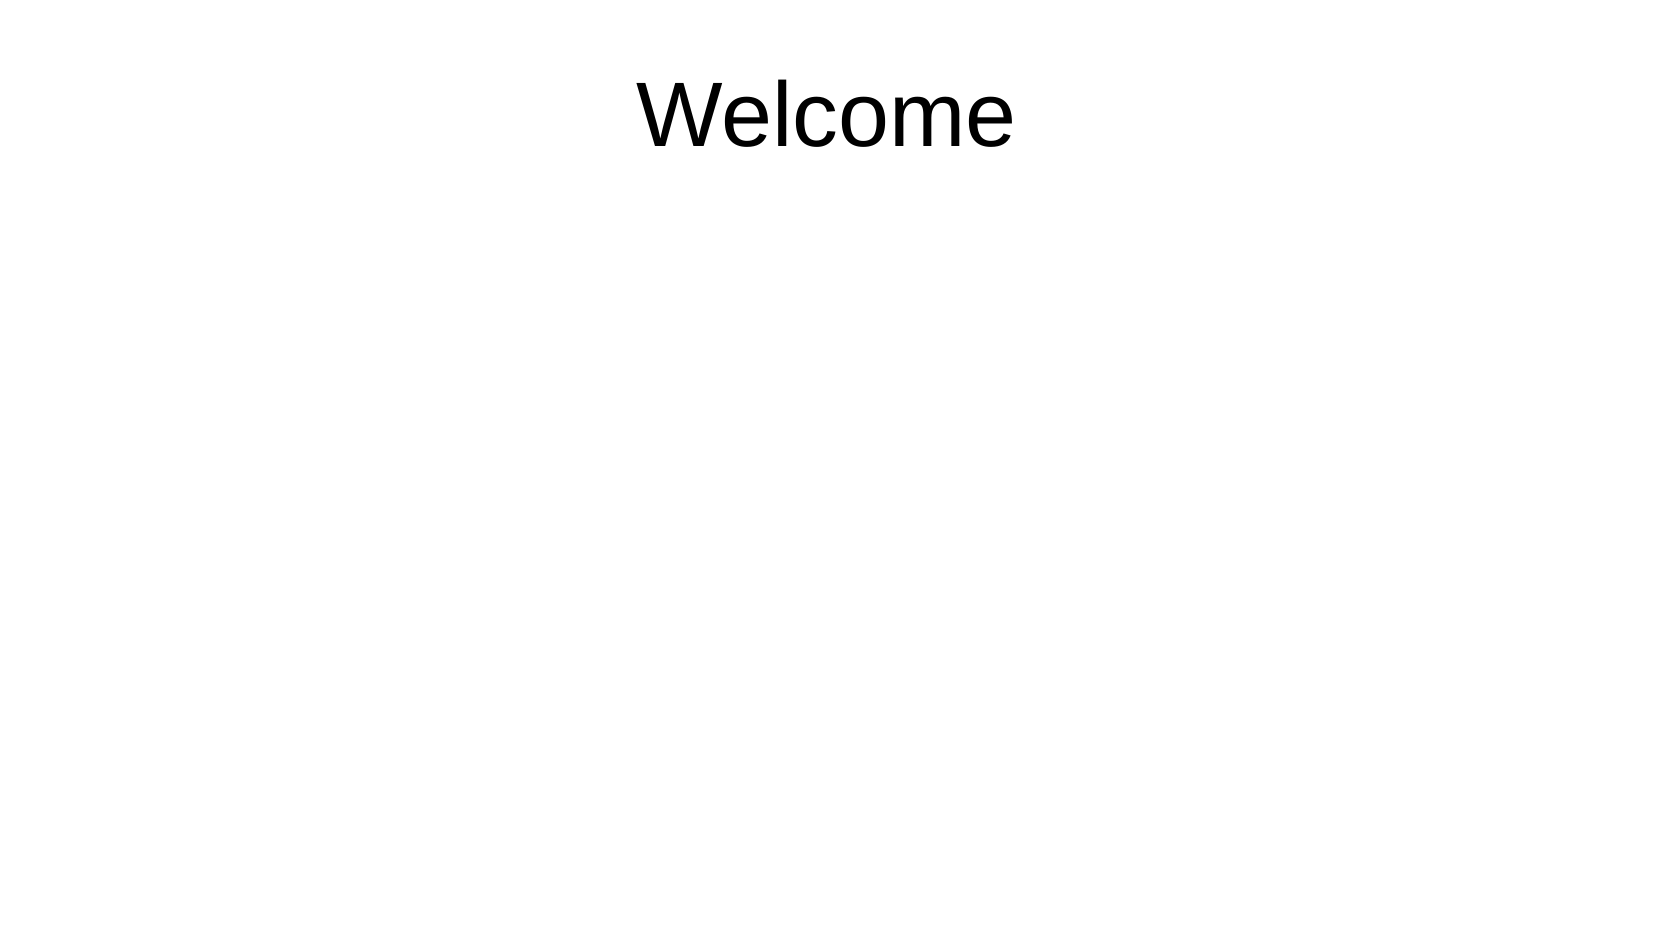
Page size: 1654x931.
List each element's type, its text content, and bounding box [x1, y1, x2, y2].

title Welcome [82, 37, 1571, 193]
